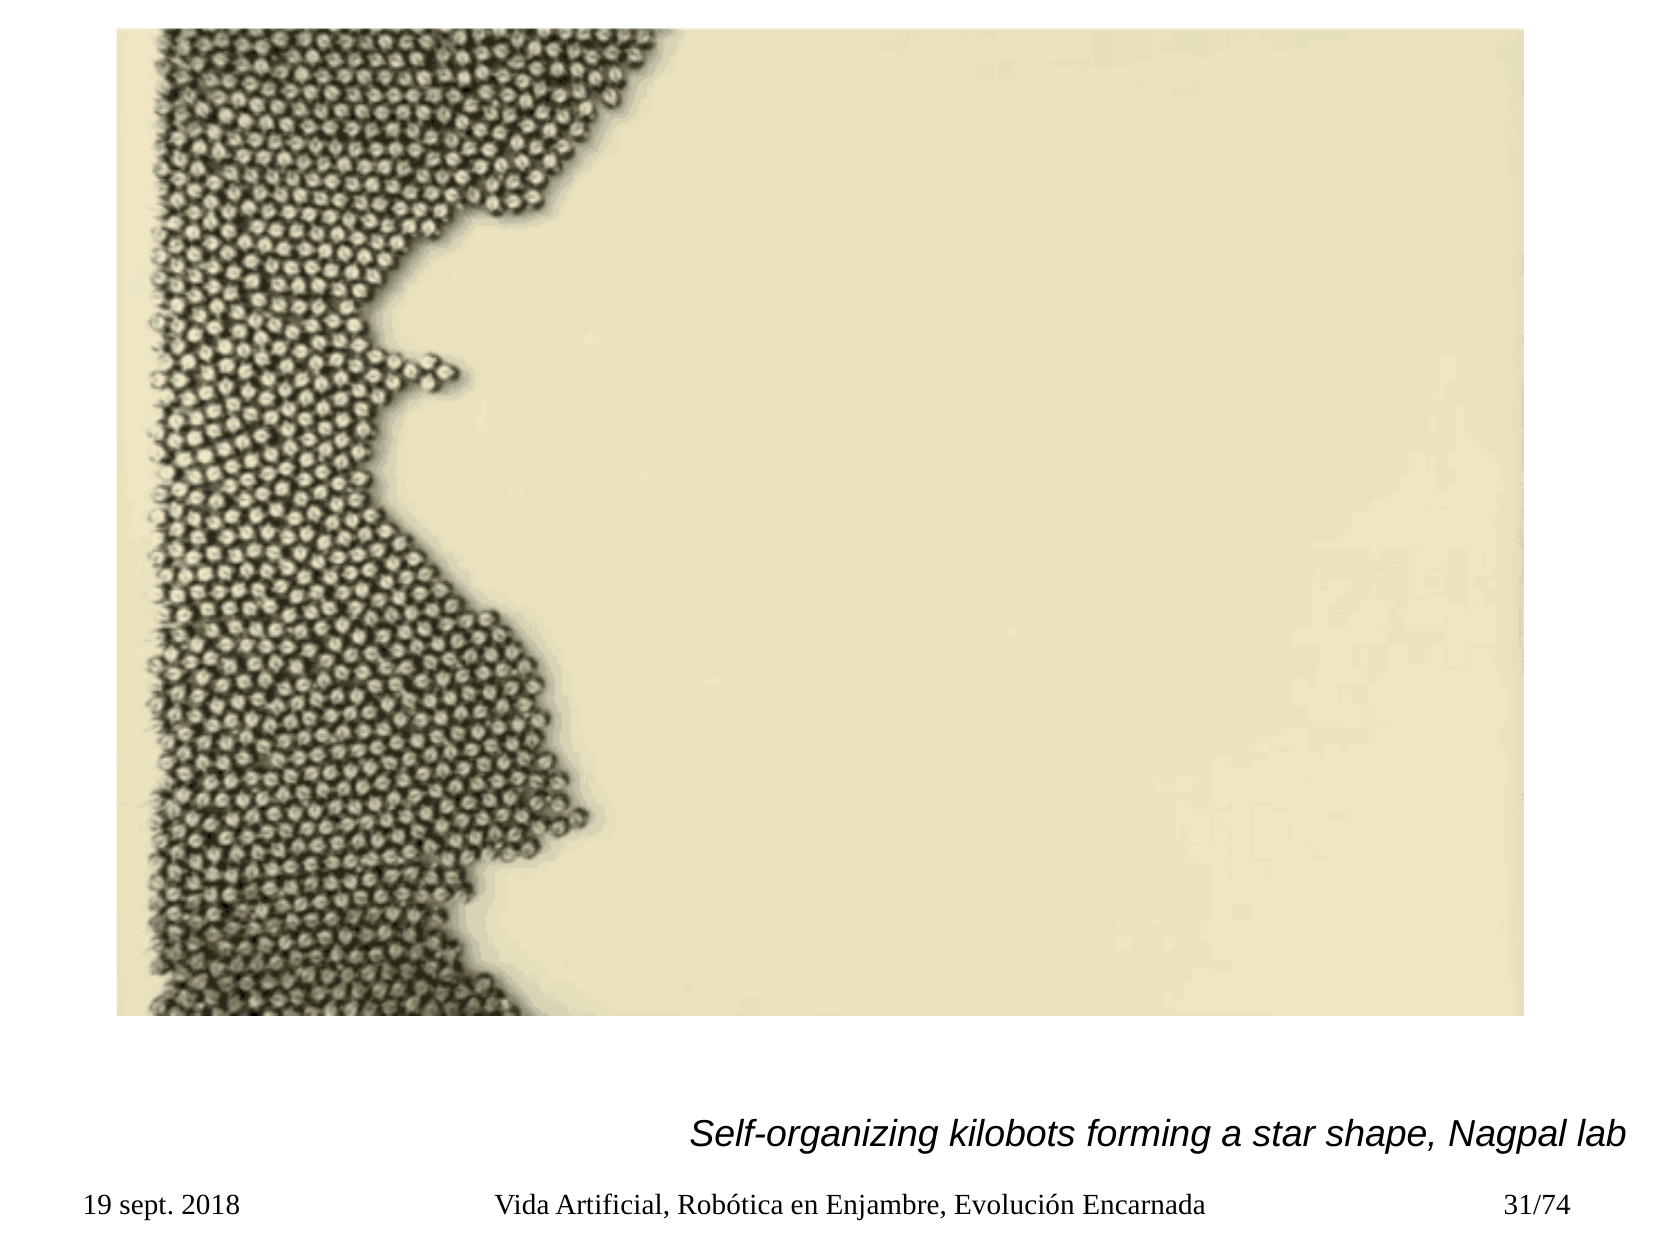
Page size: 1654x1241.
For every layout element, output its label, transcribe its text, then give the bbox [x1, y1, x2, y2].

picture [115, 27, 1524, 1016]
text_box Self-organizing kilobots forming a star shape, Nagpal lab [177, 1105, 1642, 1163]
